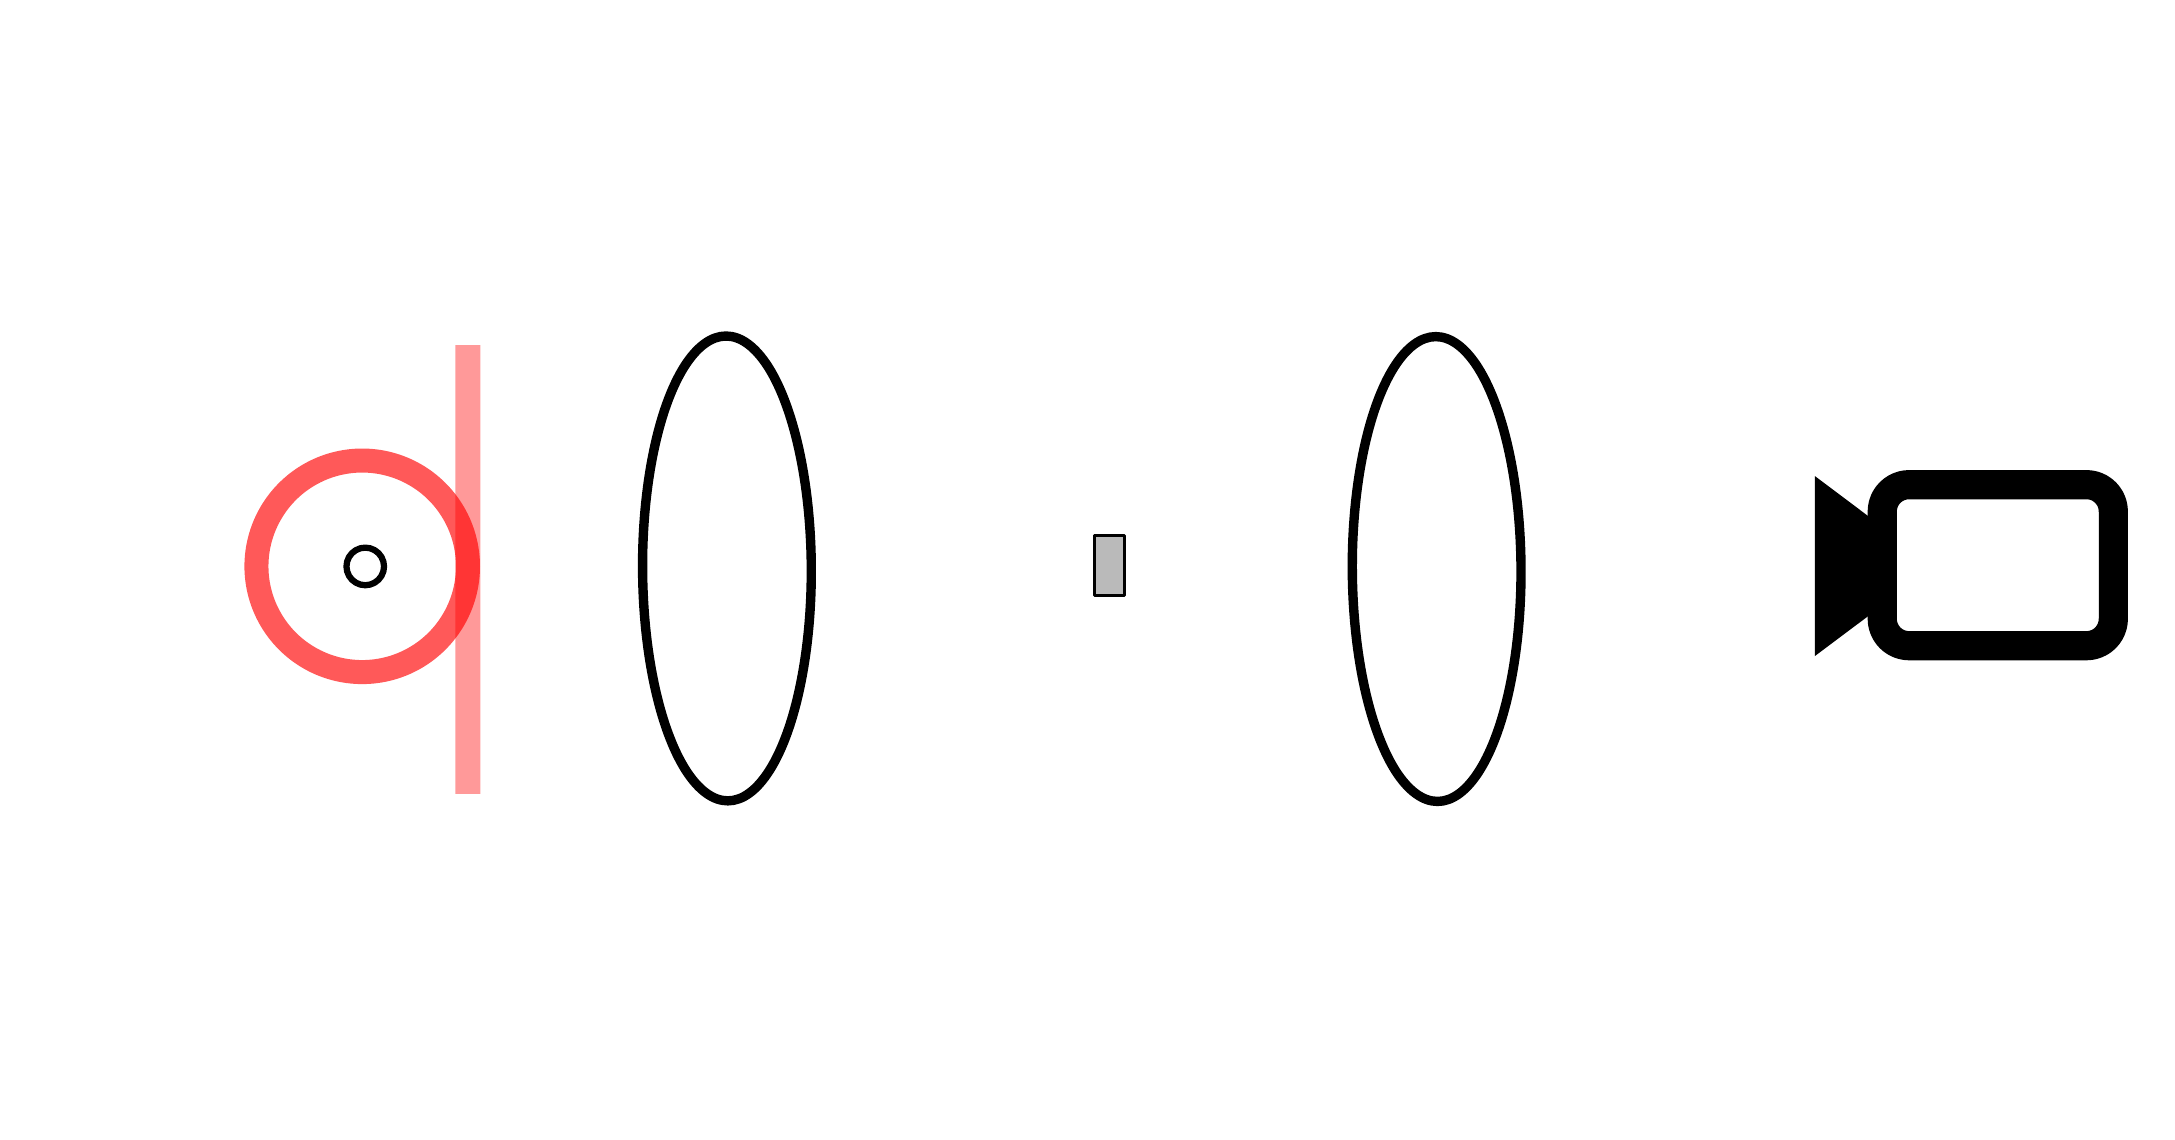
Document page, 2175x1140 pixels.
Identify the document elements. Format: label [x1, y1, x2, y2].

text_box [642, 336, 812, 801]
text_box [1882, 484, 2114, 646]
text_box [1094, 535, 1125, 596]
text_box [244, 448, 481, 685]
text_box [1352, 336, 1522, 802]
text_box [1814, 476, 1875, 657]
